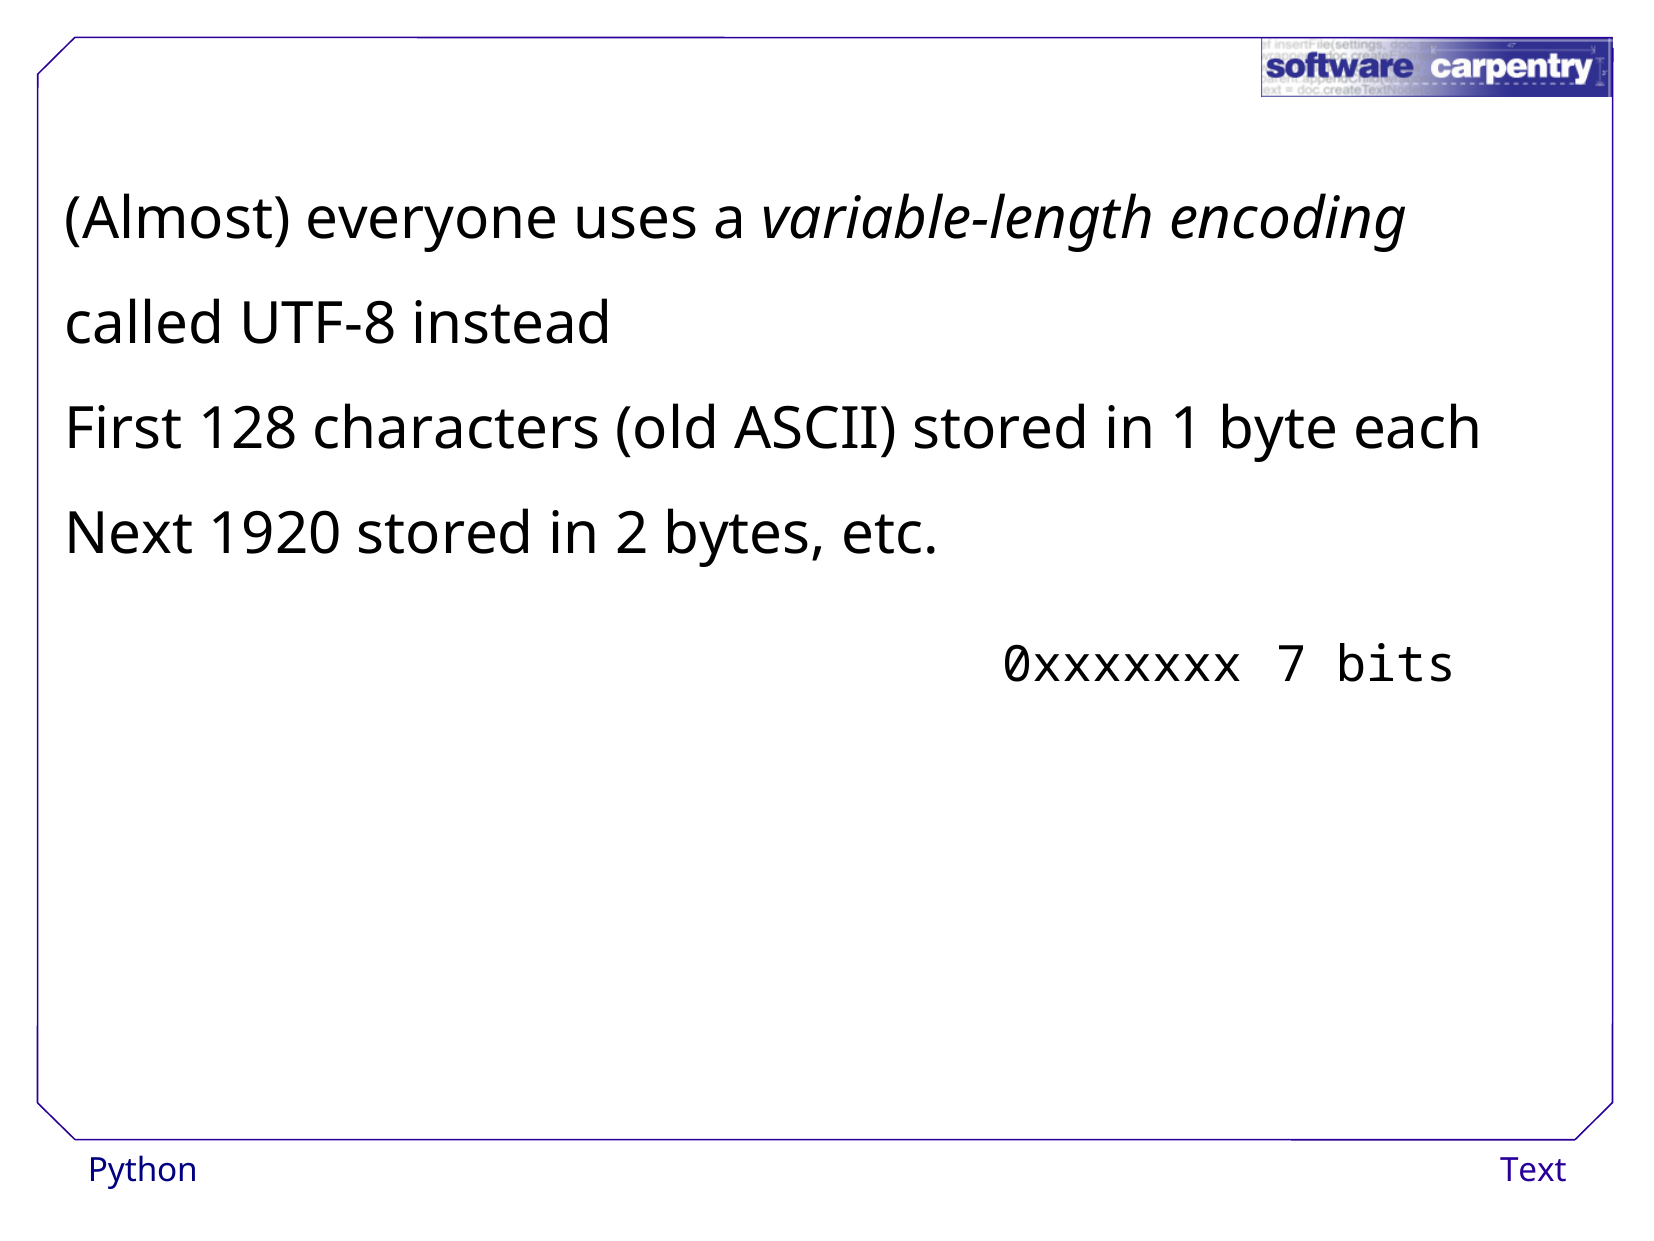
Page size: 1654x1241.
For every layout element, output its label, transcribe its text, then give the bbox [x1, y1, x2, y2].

table_header 0xxxxxxx [988, 630, 1261, 708]
text_box (Almost) everyone uses a variable-length encoding called UTF-8 instead First 128 characters (old ASCII) stored in 1 byte each Next 1920 stored in 2 bytes, etc. [49, 137, 1649, 574]
table_header [440, 630, 714, 708]
table_header [714, 630, 988, 708]
table_header 7 bits [1261, 630, 1536, 708]
picture [1261, 39, 1613, 97]
table_header [165, 630, 440, 708]
